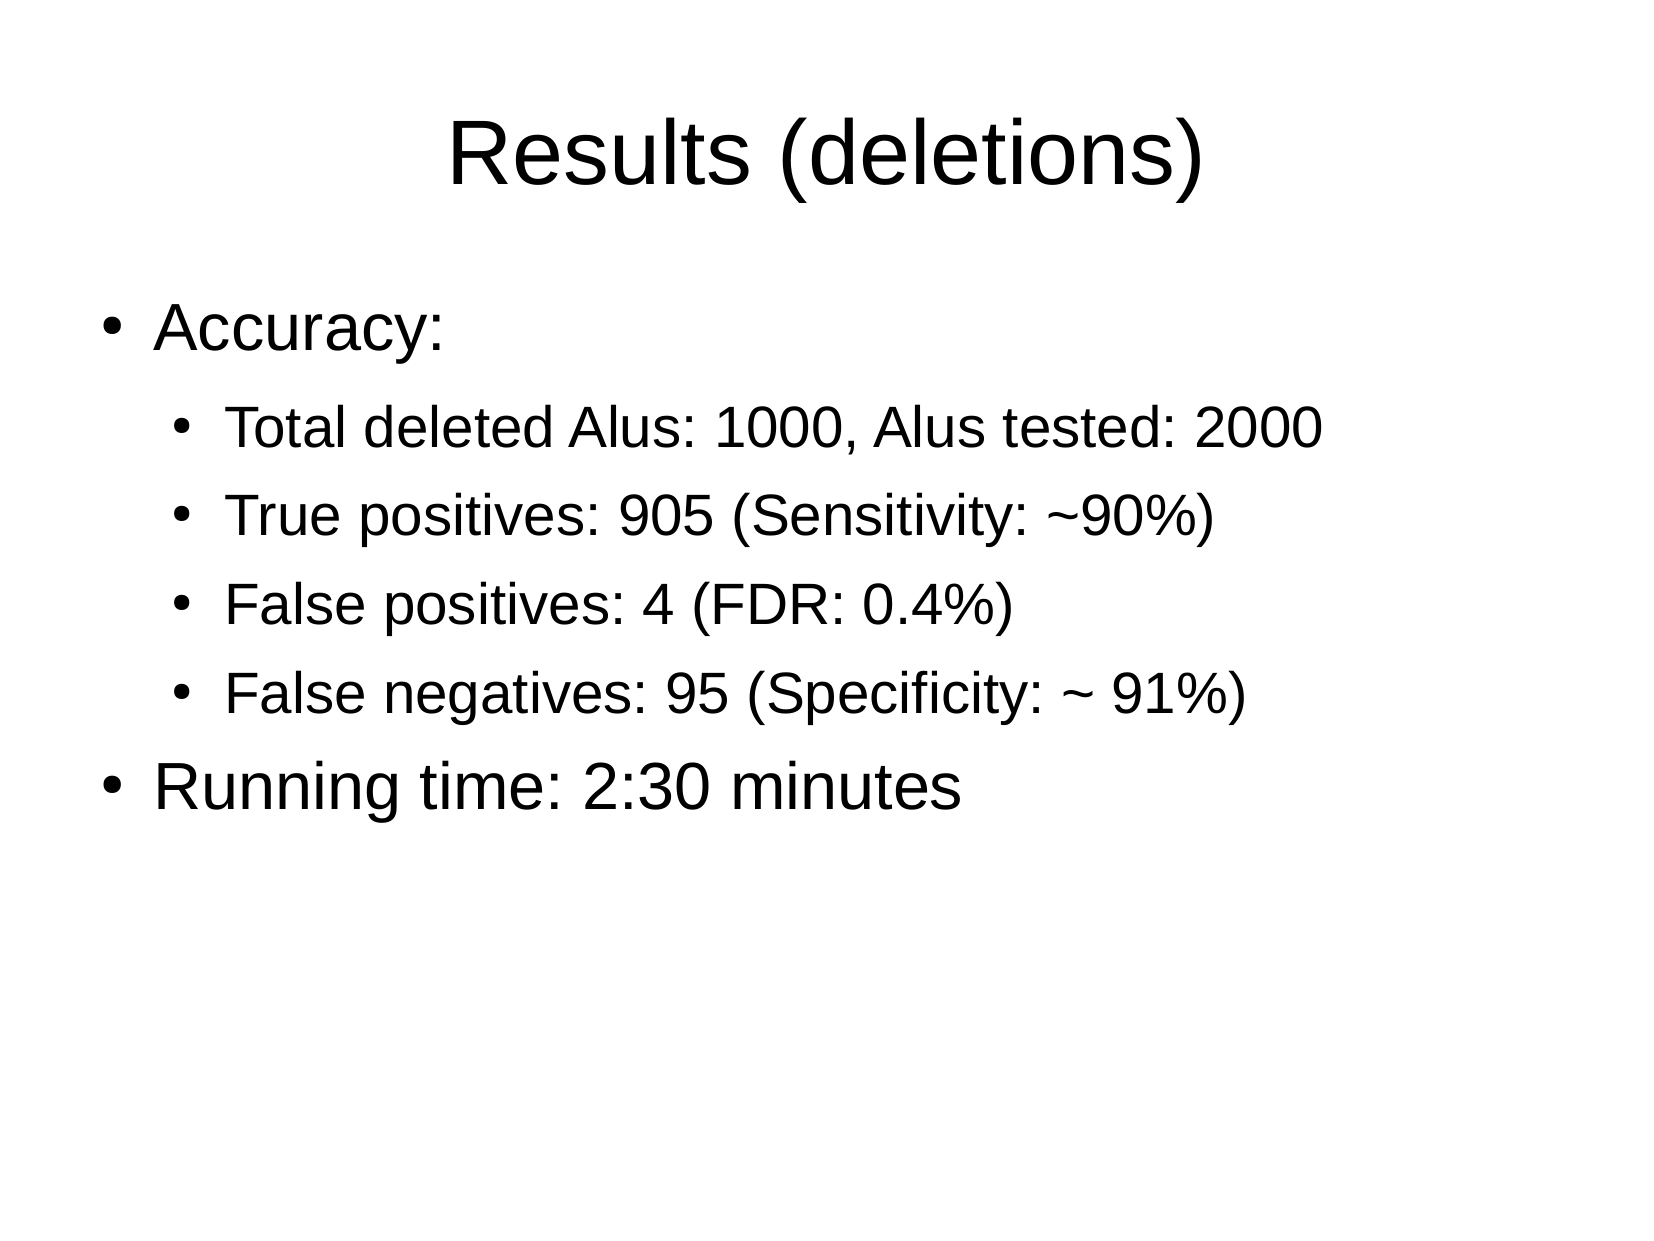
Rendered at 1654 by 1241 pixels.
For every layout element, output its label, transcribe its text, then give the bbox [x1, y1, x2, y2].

title Results (deletions) [82, 49, 1571, 257]
list Accuracy: Total deleted Alus: 1000, Alus tested: 2000 True positives: 905 (Sensitivity: ~90%) False positives: 4 (FDR: 0.4%) False negatives: 95 (Specificity: ~ 91%) Running time: 2:30 minutes [82, 290, 1571, 1109]
